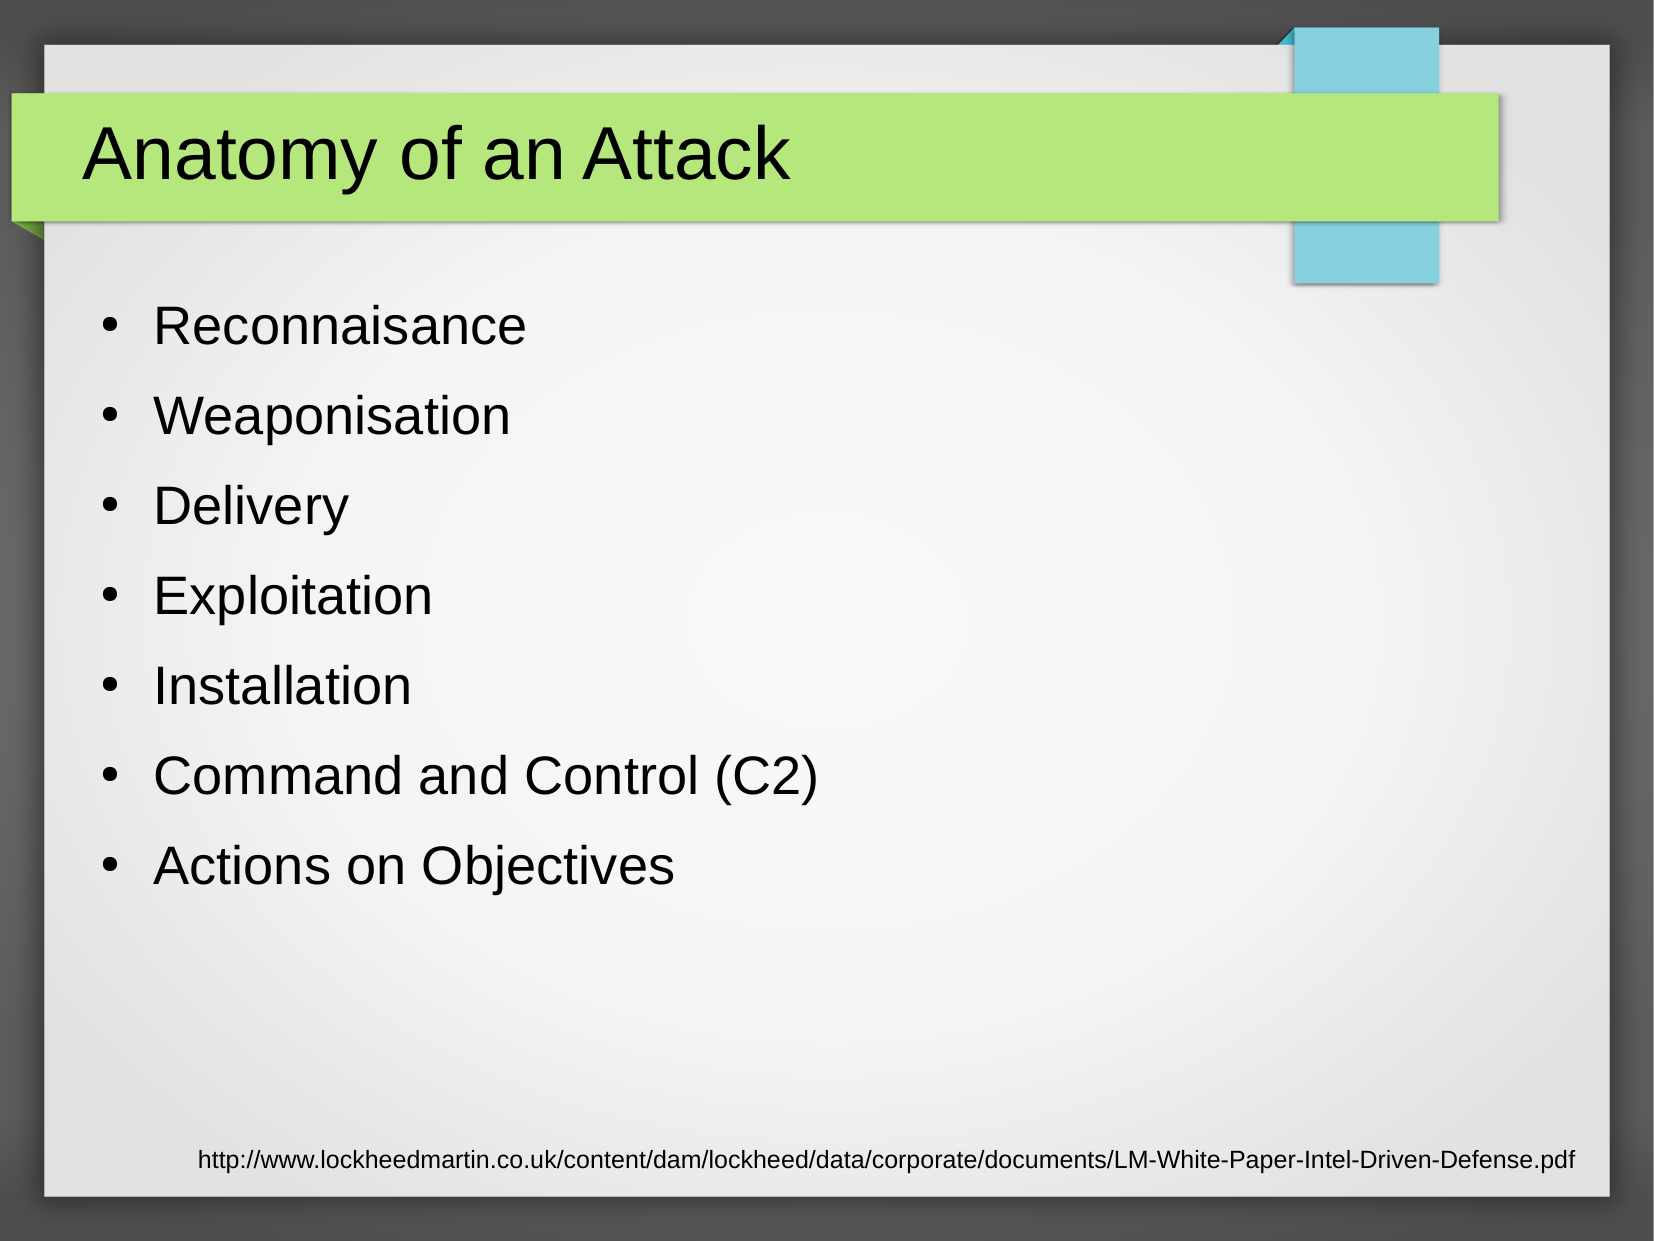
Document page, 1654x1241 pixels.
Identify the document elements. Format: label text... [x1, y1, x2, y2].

list Reconnaisance Weaponisation Delivery Exploitation Installation Command and Control (C2) Actions on Objectives [82, 295, 1571, 1099]
title Anatomy of an Attack [82, 94, 1264, 213]
text_box http://www.lockheedmartin.co.uk/content/dam/lockheed/data/corporate/documents/LM-White-Paper-Intel-Driven-Defense.pdf [183, 1138, 1595, 1182]
picture [0, 0, 1654, 1241]
